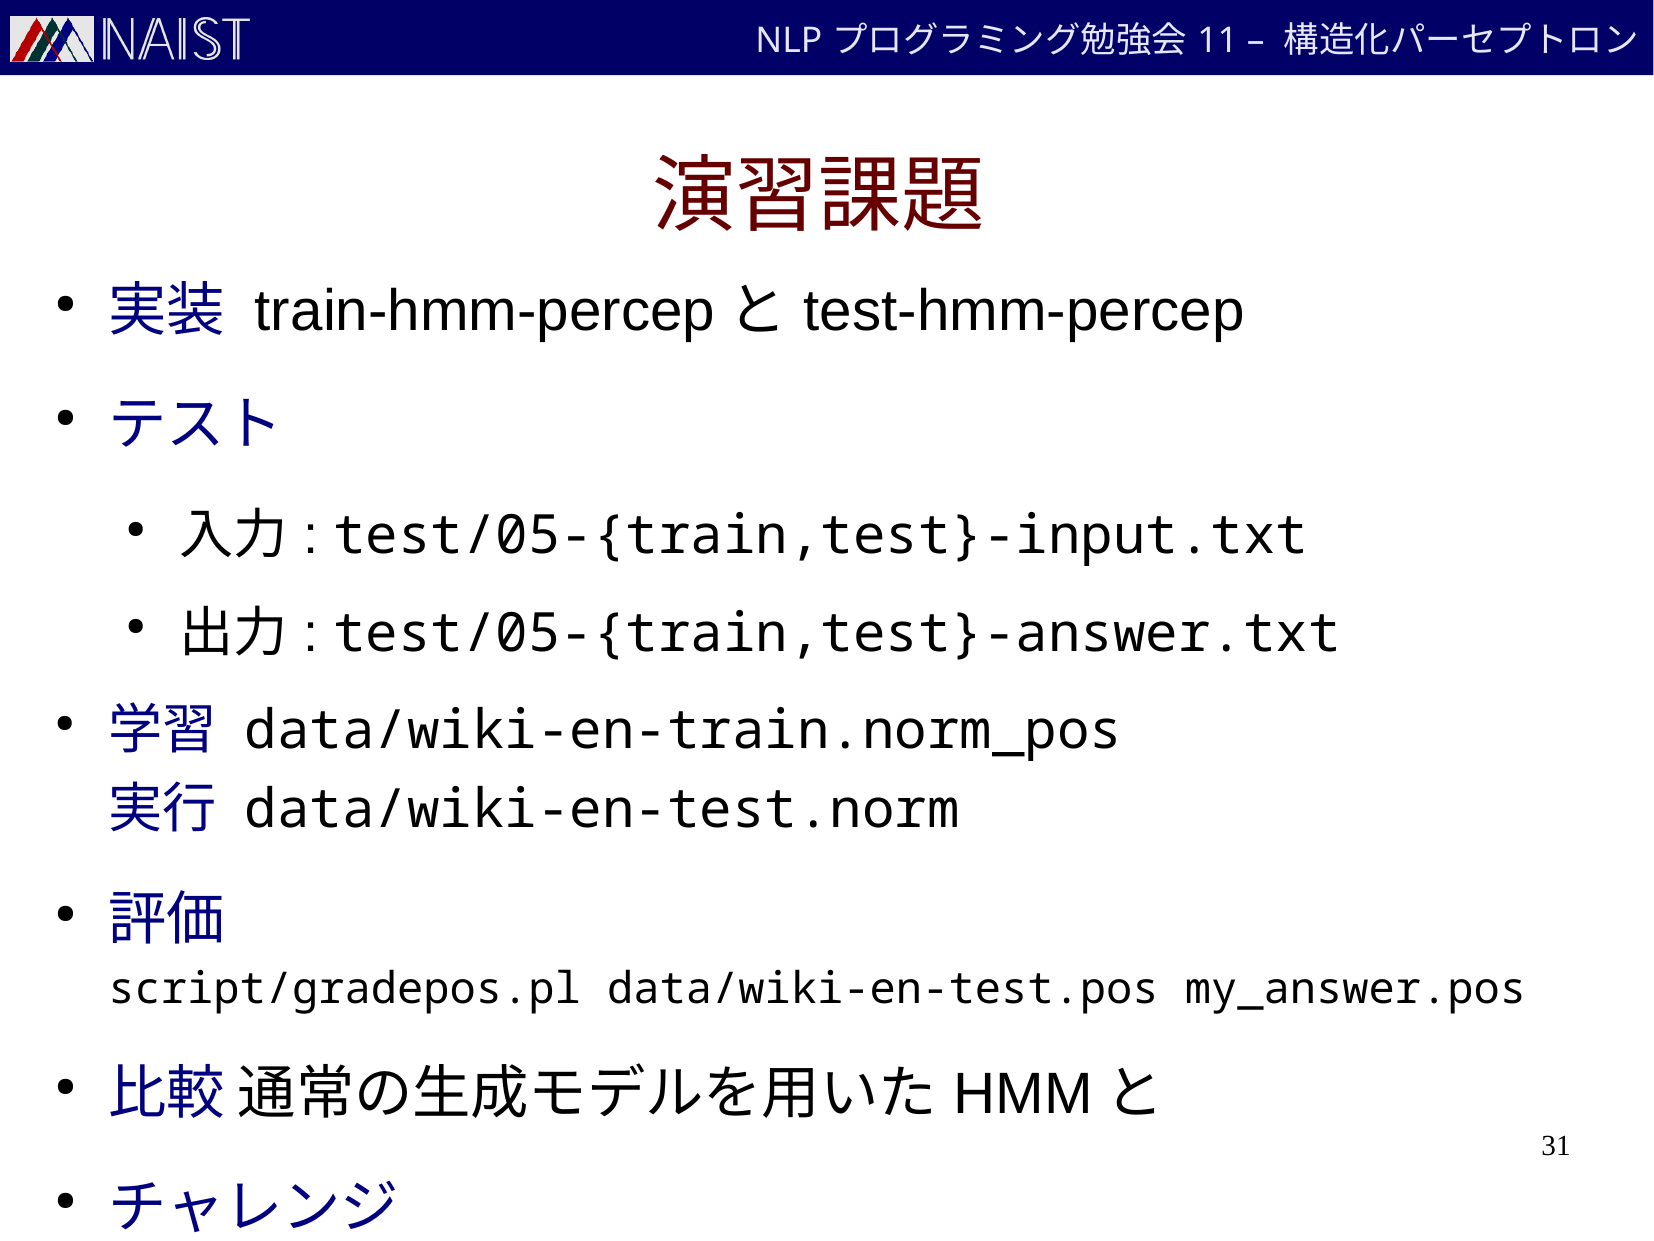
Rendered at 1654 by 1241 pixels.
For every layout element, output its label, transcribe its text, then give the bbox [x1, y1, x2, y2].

picture [102, 17, 251, 60]
picture [10, 16, 94, 62]
title 演習課題 [75, 92, 1564, 263]
list 実装 train-hmm-percepとtest-hmm-percep テスト 入力: test/05-{train,test}-input.txt 出力: test/05-{train,test}-answer.txt 学習 data/wiki-en-train.norm_pos 実行 data/wiki-en-test.norm 評価 script/gradepos.pl data/wiki-en-test.pos my_answer.pos 比較 通常の生成モデルを用いたHMMと チャレンジ 新しい素性を導入 平均化、マージン、正則化などの識別学習を利用 [37, 263, 1654, 1202]
